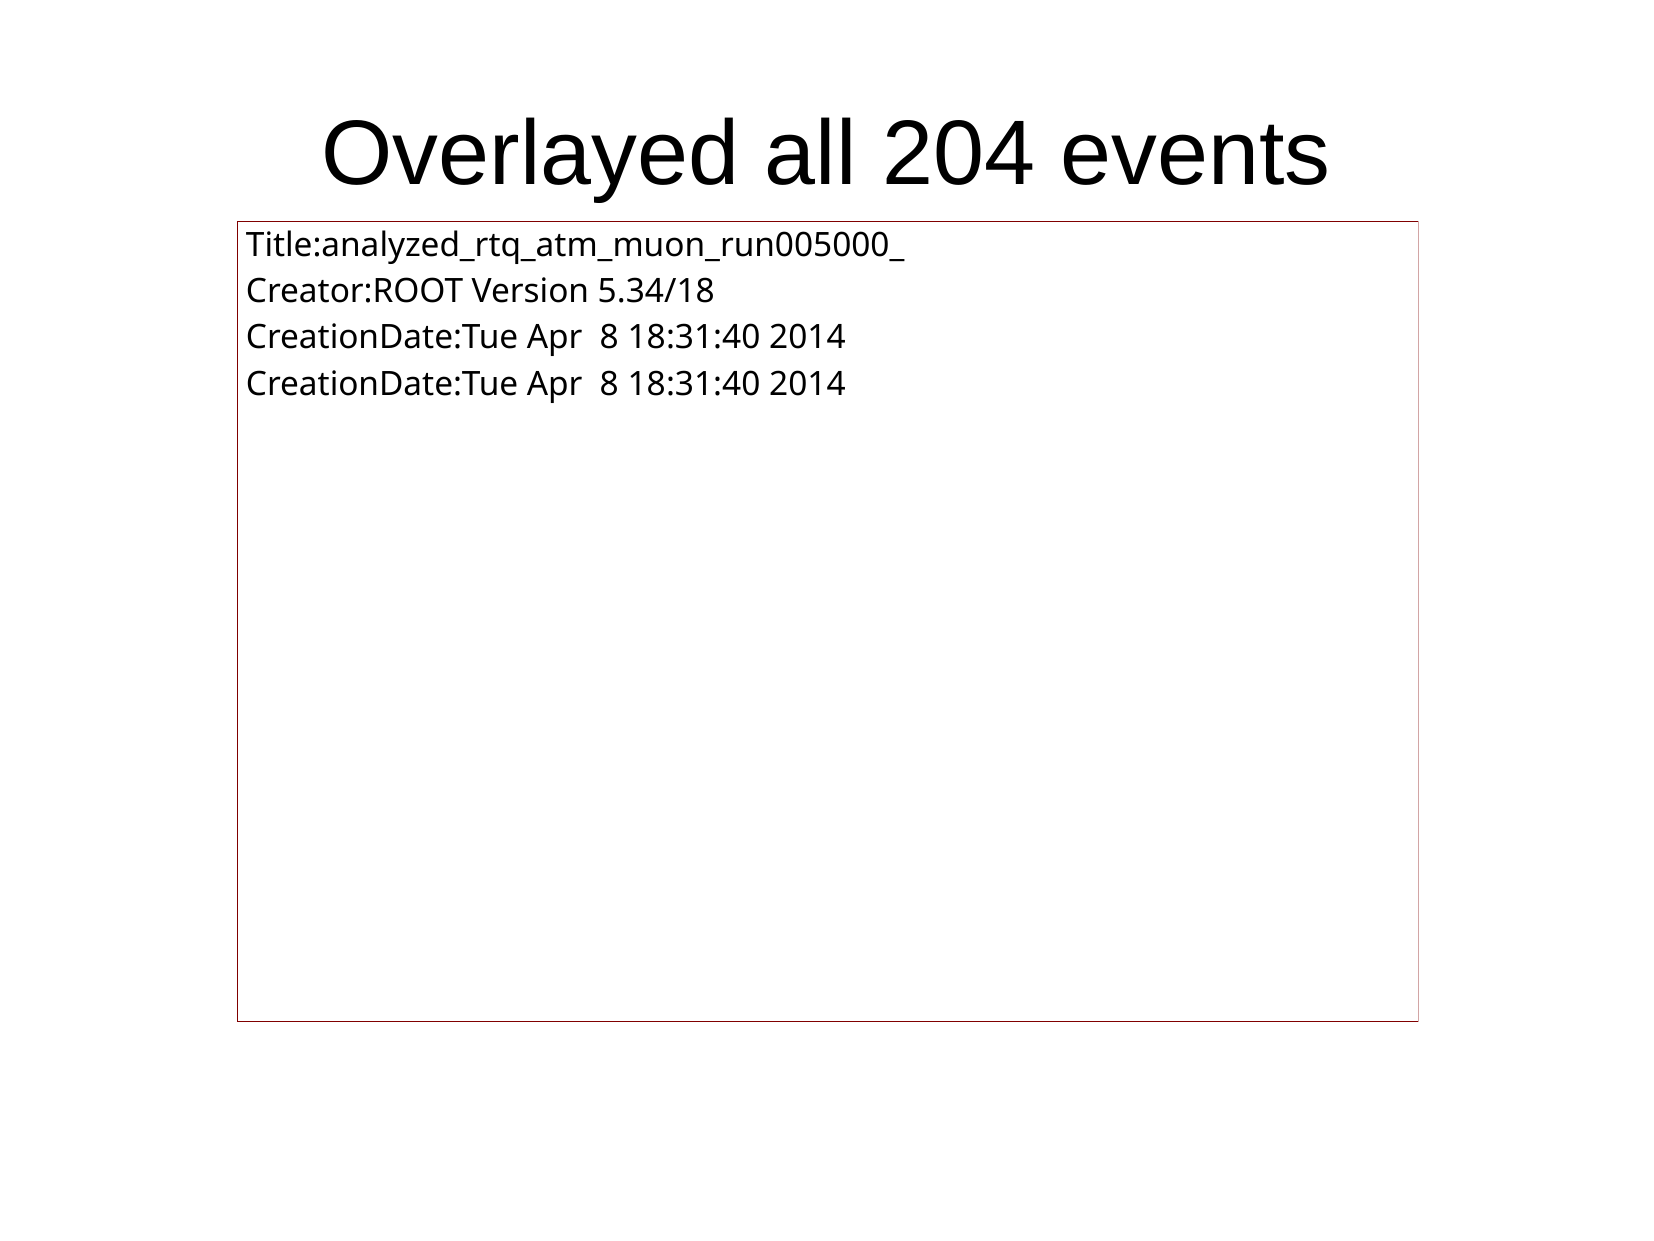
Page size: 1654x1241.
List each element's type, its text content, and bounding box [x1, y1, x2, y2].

picture [235, 219, 1419, 1022]
title Overlayed all 204 events [82, 49, 1571, 257]
